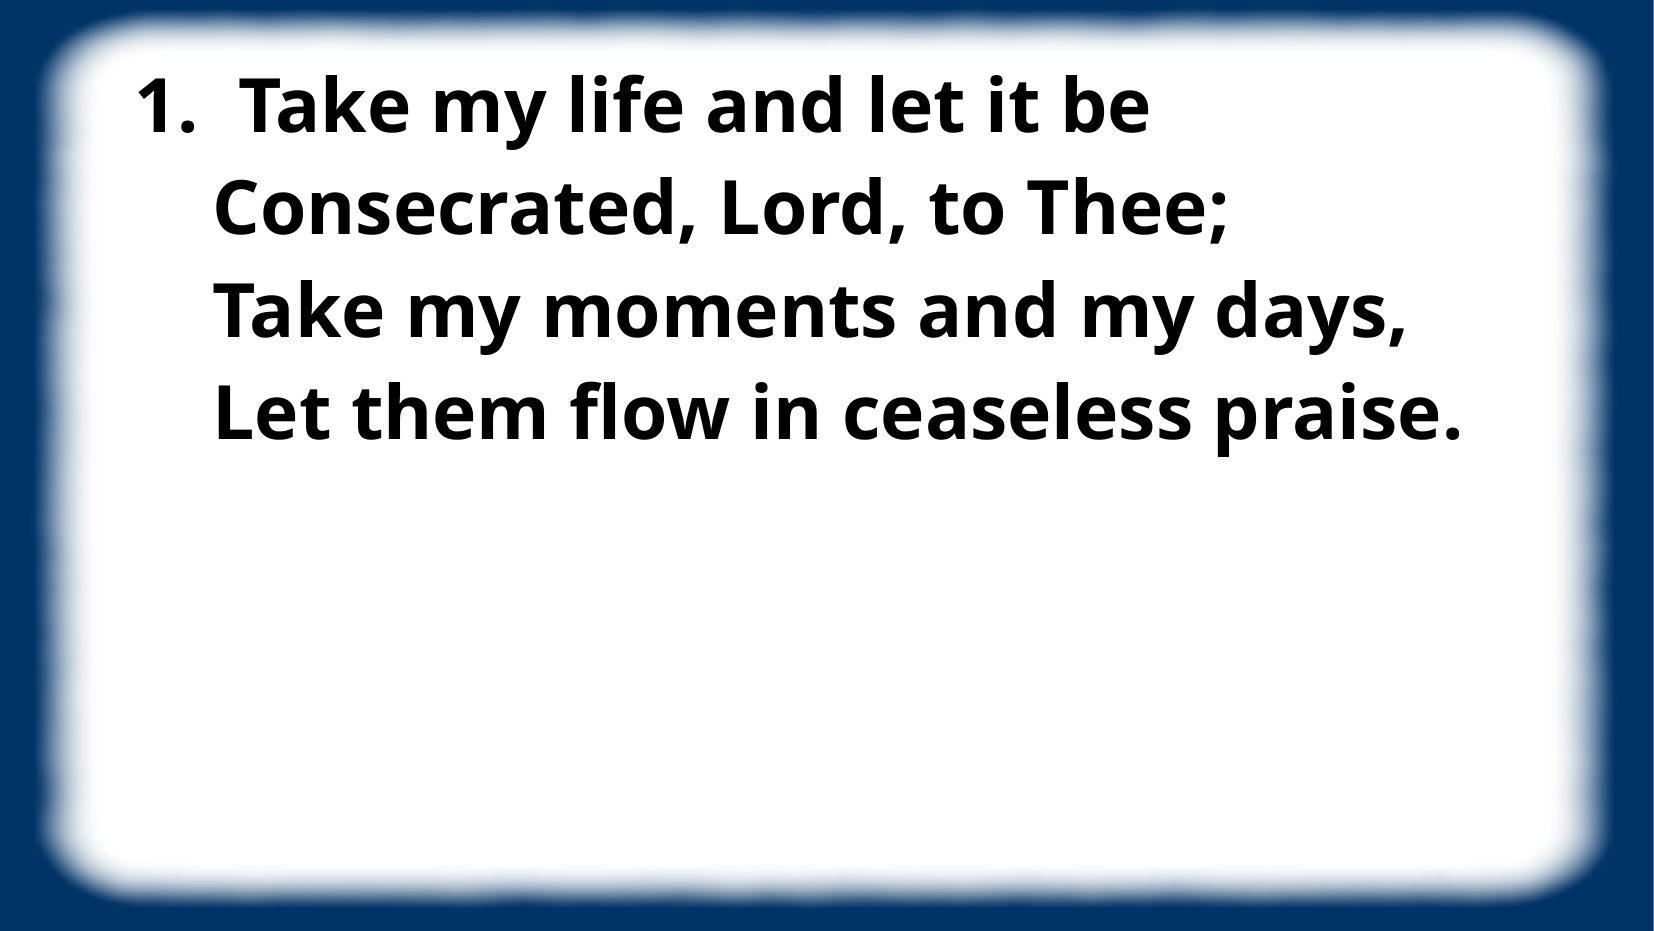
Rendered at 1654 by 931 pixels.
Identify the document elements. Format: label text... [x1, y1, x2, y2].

picture [0, 0, 1654, 931]
text_box 1. Take my life and let it be Consecrated, Lord, to Thee; Take my moments and my days, Let them flow in ceaseless praise. [120, 45, 1501, 481]
